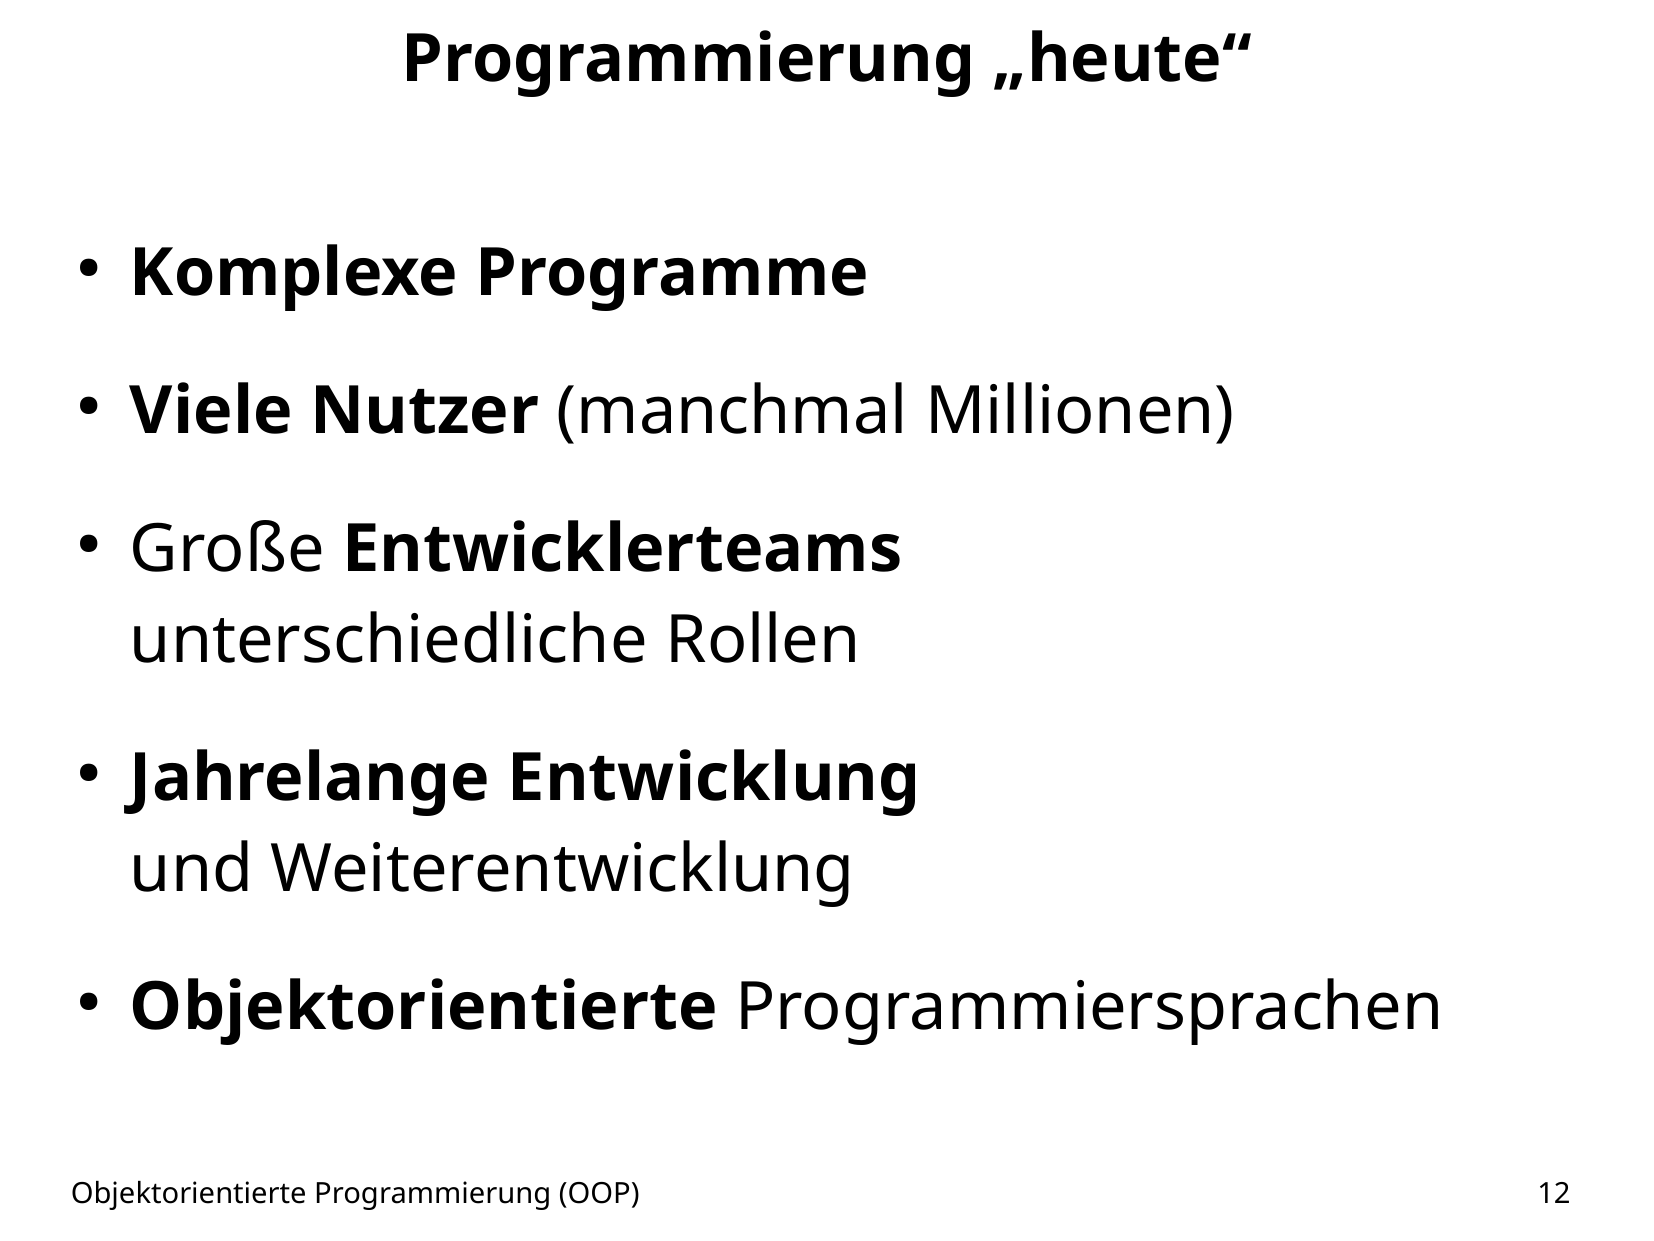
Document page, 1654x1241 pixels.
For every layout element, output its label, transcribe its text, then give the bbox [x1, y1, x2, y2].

title Programmierung „heute“ [0, 5, 1654, 107]
list Komplexe Programme Viele Nutzer (manchmal Millionen) Große Entwicklerteams unterschiedliche Rollen Jahrelange Entwicklung und Weiterentwicklung Objektorientierte Programmiersprachen [59, 224, 1607, 1123]
